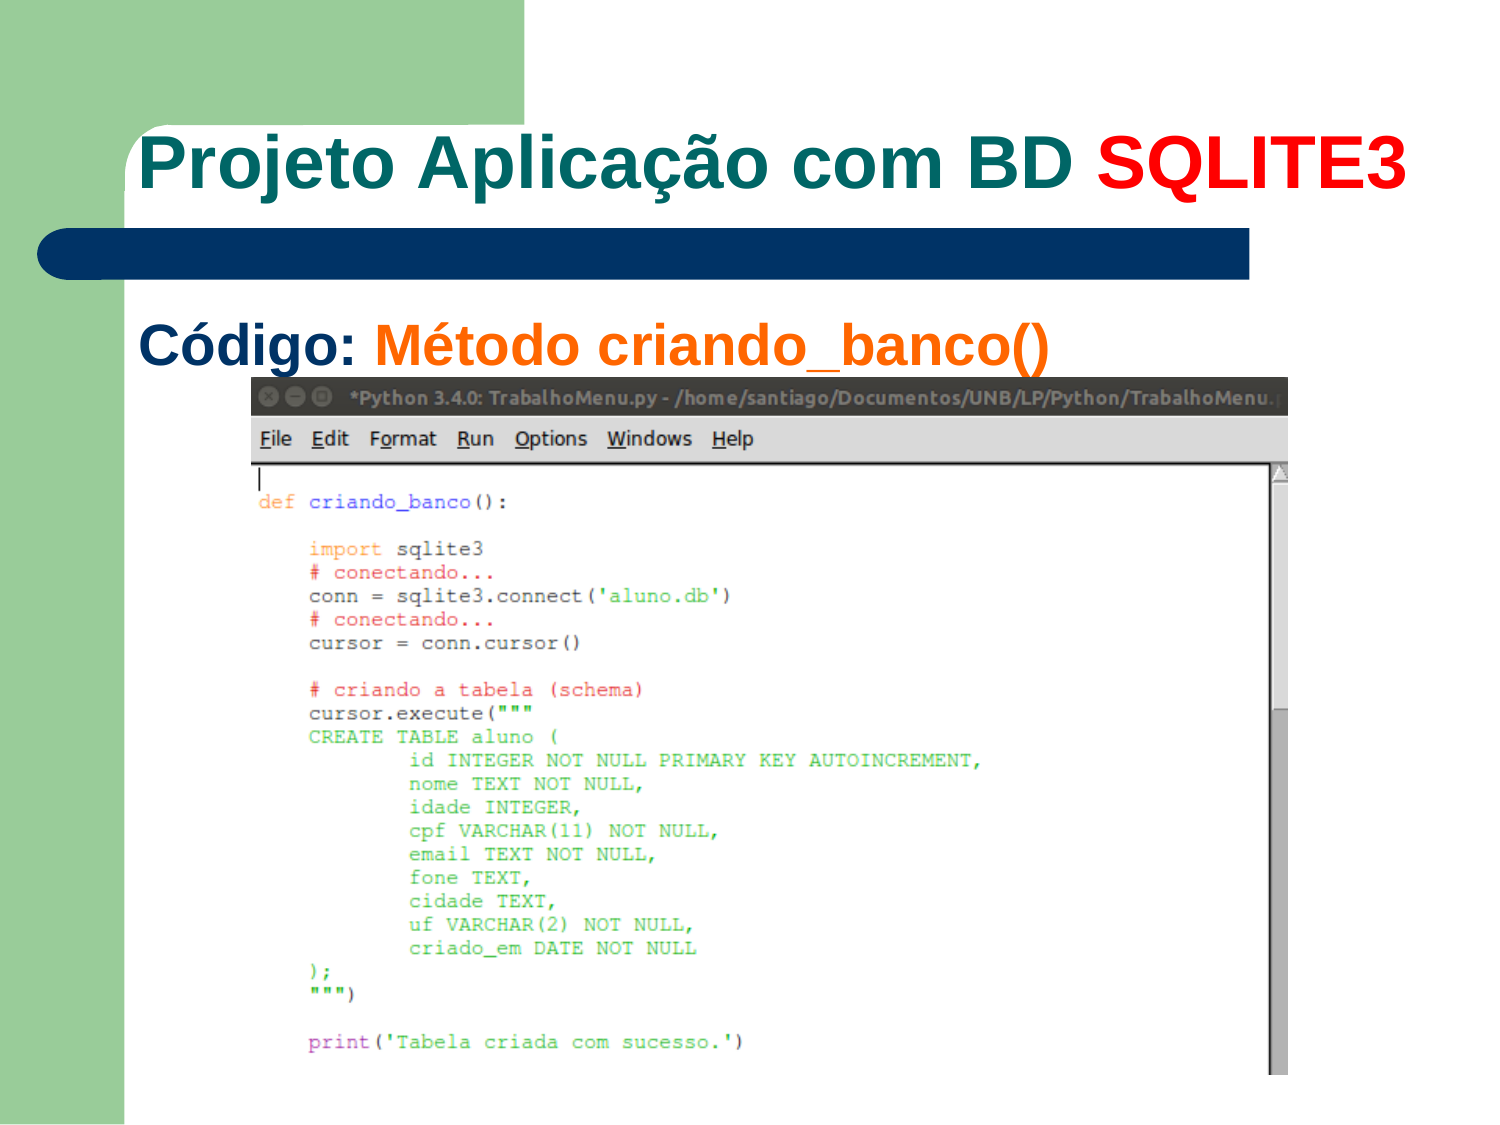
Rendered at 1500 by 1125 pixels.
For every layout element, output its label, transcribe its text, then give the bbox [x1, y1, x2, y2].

picture [251, 377, 1288, 1075]
title Projeto Aplicação com BD SQLITE3 [49, 49, 1451, 213]
list Código: Método criando_banco() [123, 299, 1441, 998]
